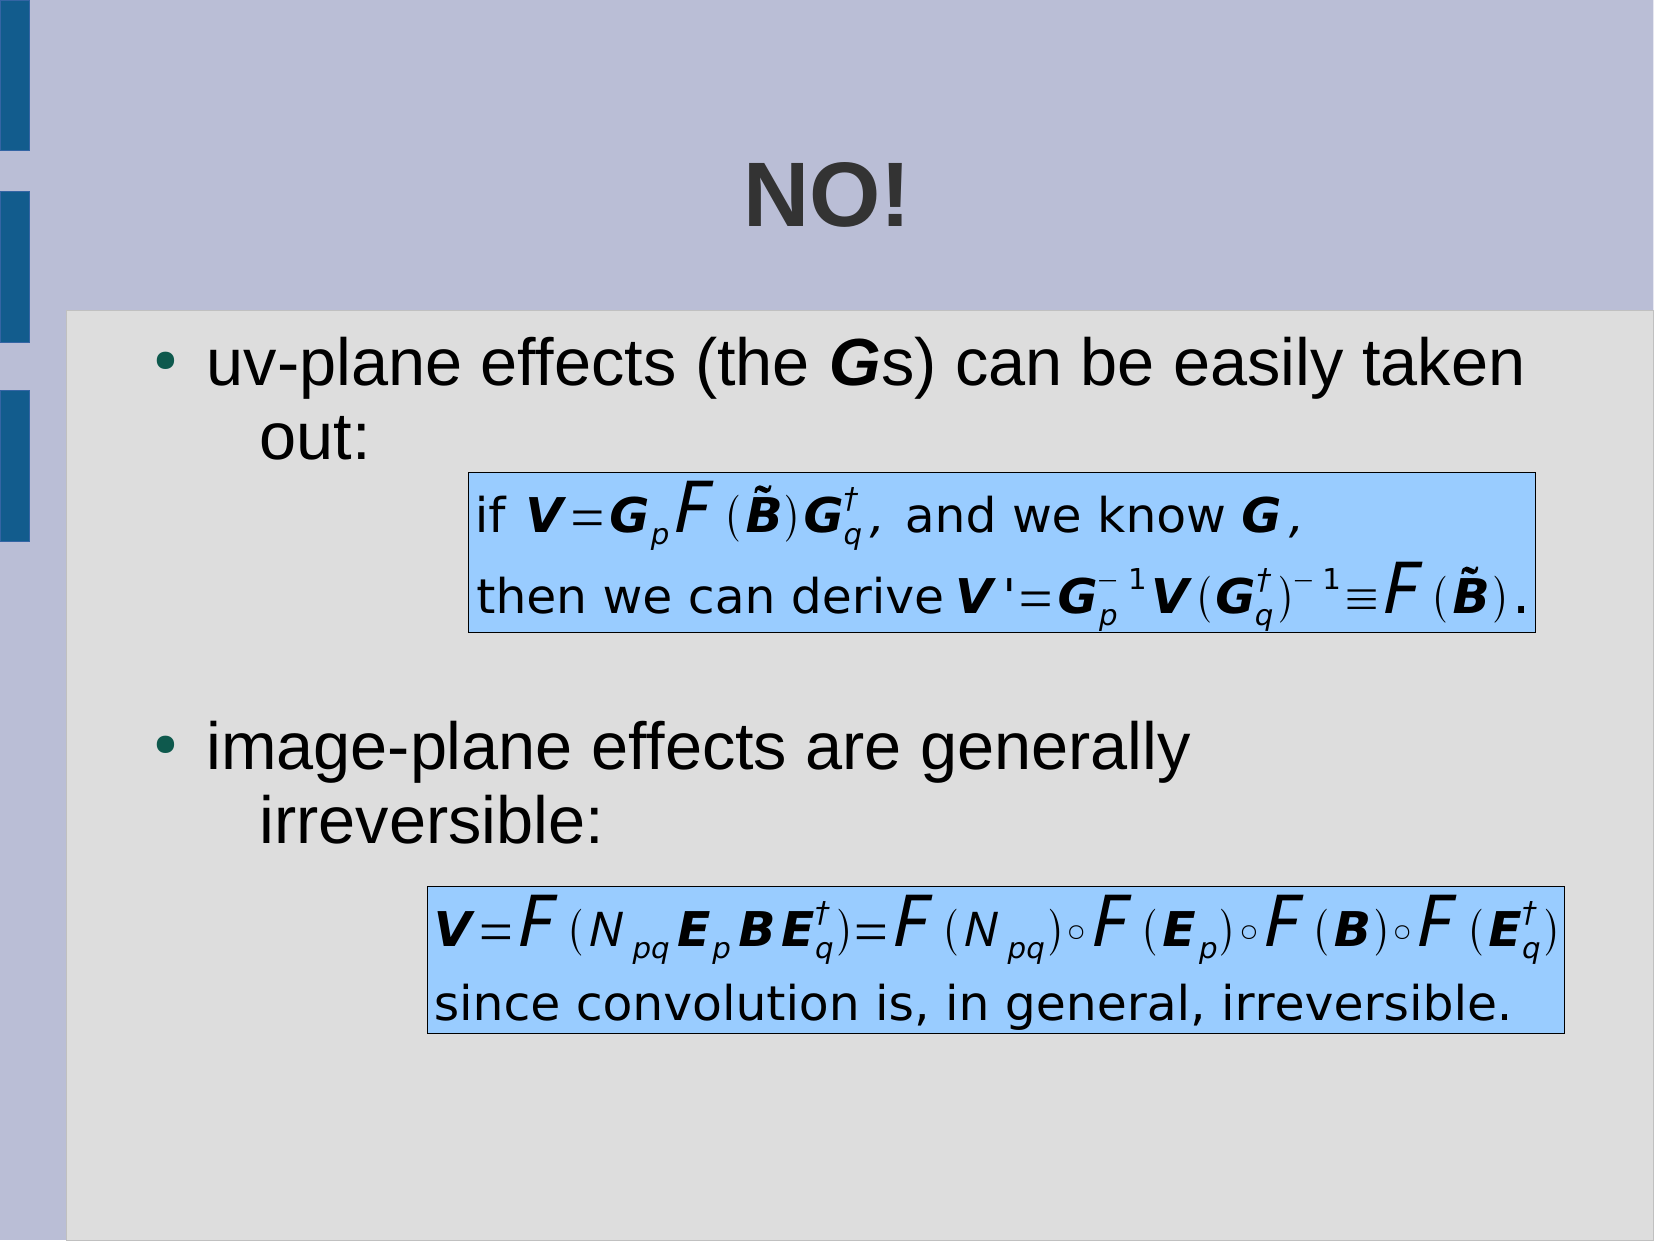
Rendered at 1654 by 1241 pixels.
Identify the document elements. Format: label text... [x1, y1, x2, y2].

chart [427, 886, 1565, 1034]
chart [468, 472, 1536, 633]
title NO! [121, 91, 1534, 299]
list uv-plane effects (the Gs) can be easily taken out: [118, 324, 1531, 502]
list image-plane effects are generally irreversible: [118, 708, 1531, 886]
